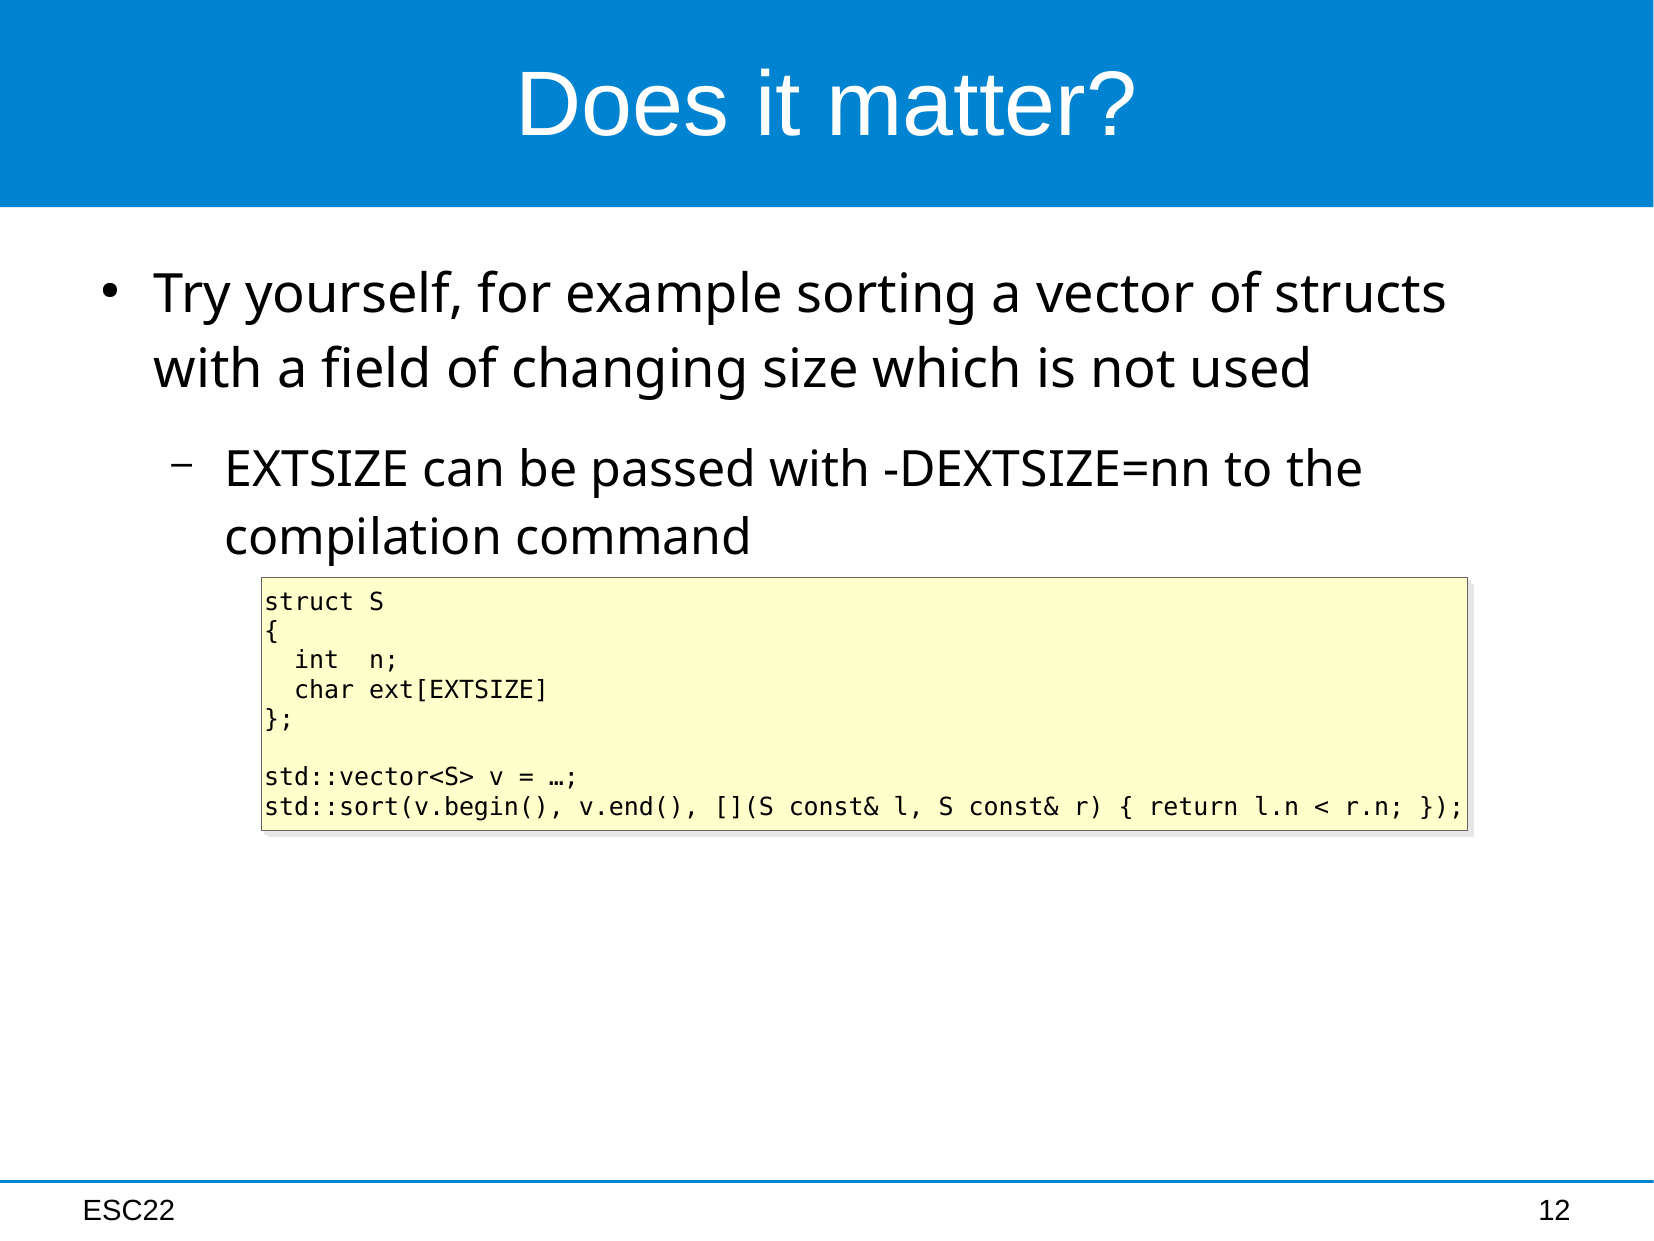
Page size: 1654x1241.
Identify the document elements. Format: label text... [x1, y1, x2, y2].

title Does it matter? [0, 0, 1654, 208]
text_box struct S { int n; char ext[EXTSIZE] }; std::vector<S> v = …; std::sort(v.begin(), v.end(), [](S const& l, S const& r) { return l.n < r.n; }); [261, 577, 1468, 831]
list Try yourself, for example sorting a vector of structs with a field of changing size which is not used EXTSIZE can be passed with -DEXTSIZE=nn to the compilation command [82, 255, 1571, 1156]
